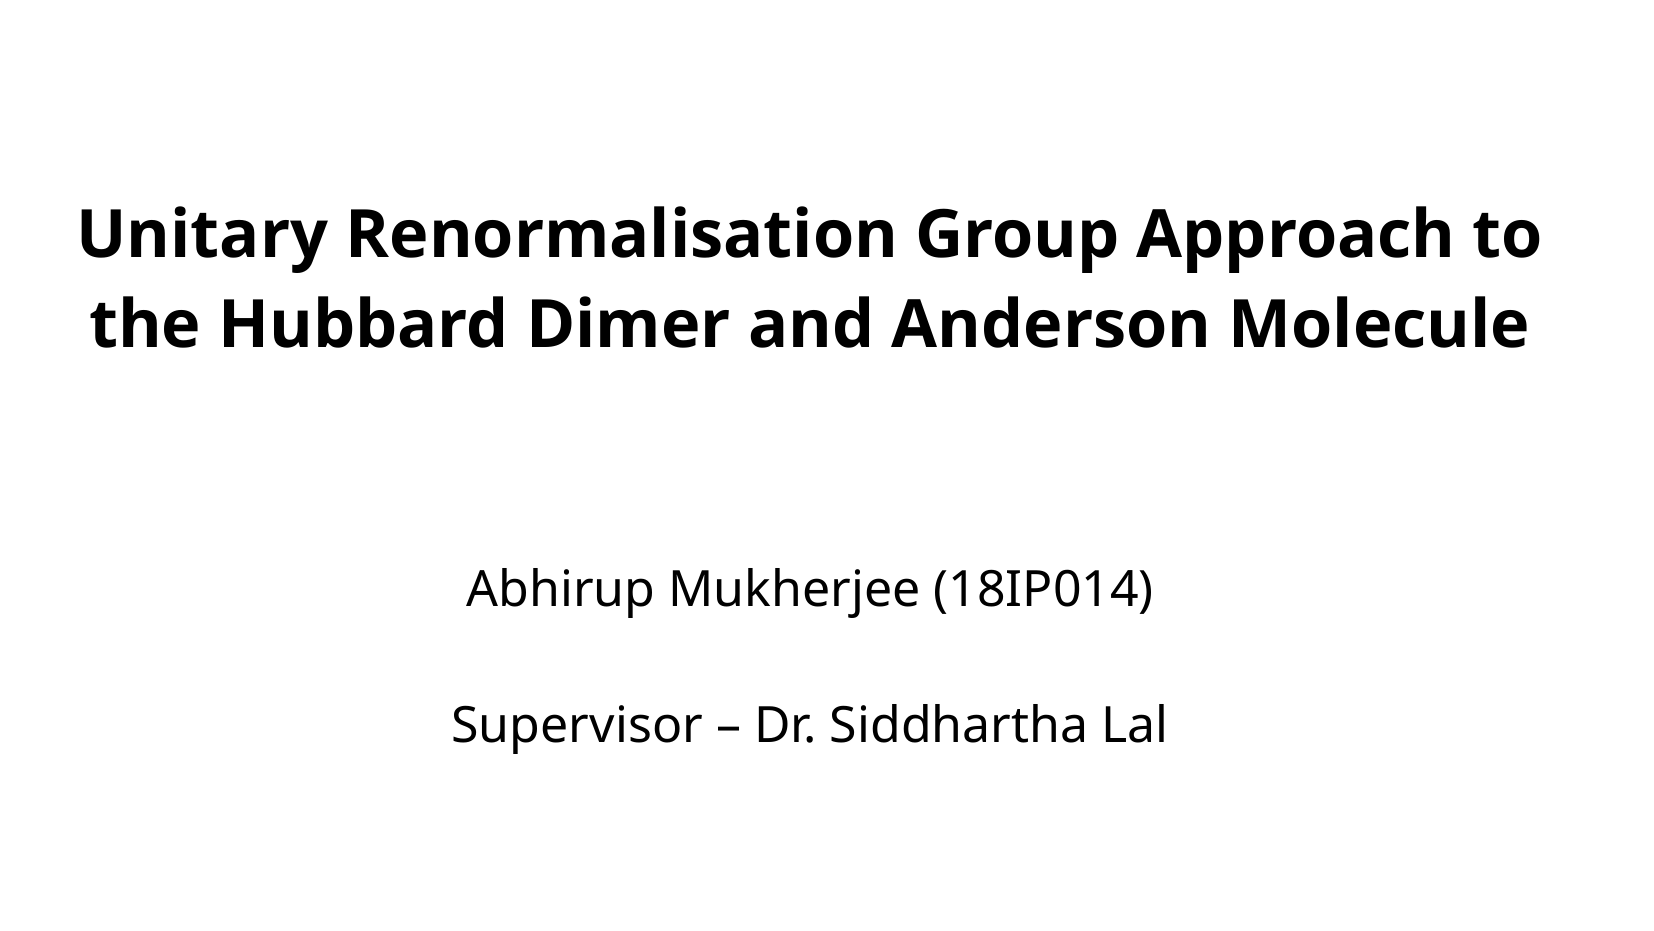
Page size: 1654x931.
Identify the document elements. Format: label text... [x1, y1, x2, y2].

title Abhirup Mukherjee (18IP014) Supervisor – Dr. Siddhartha Lal [66, 562, 1555, 748]
title Unitary Renormalisation Group Approach to the Hubbard Dimer and Anderson Molecule [66, 112, 1555, 441]
